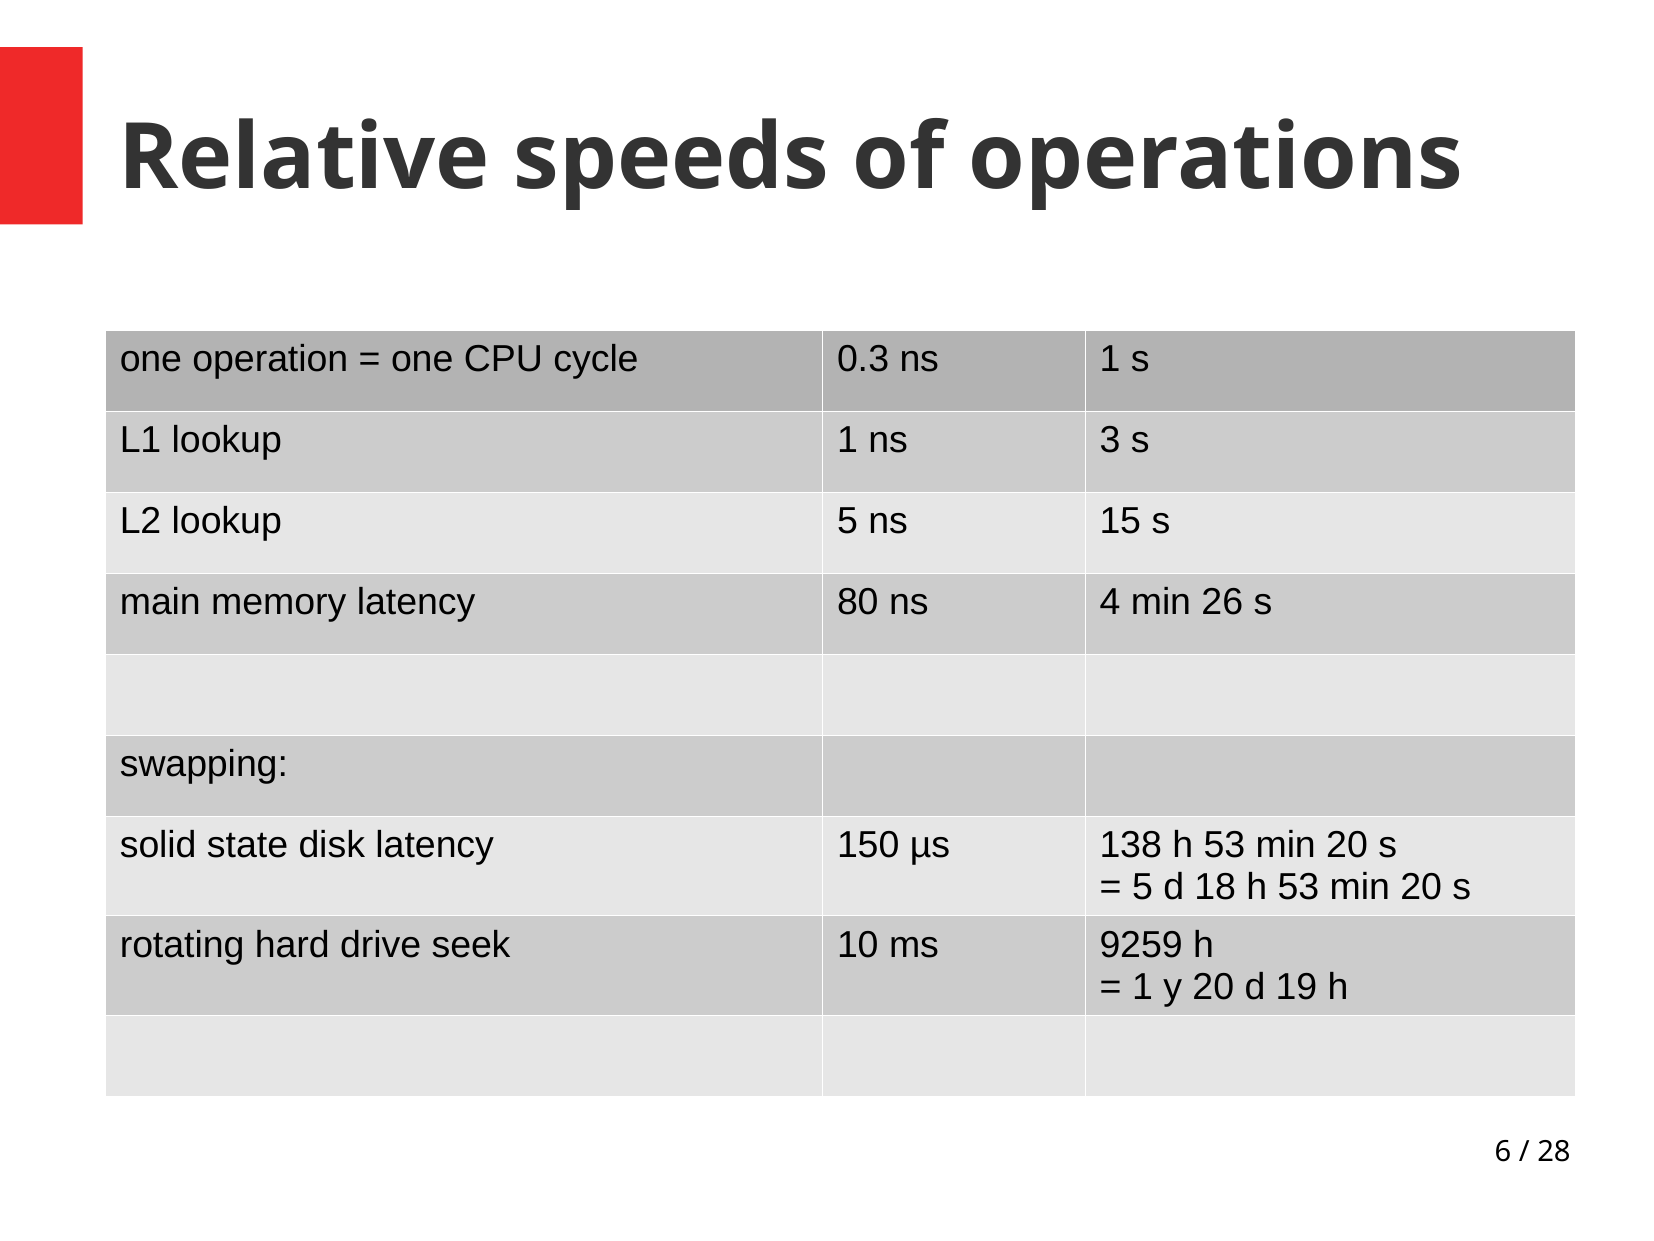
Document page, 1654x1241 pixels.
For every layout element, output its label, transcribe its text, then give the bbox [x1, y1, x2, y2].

table_header 1 s [1086, 331, 1575, 411]
table_cell L1 lookup [106, 412, 822, 492]
table_cell swapping: [106, 736, 822, 816]
table_cell 4 min 26 s [1086, 574, 1575, 654]
table_cell 10 ms [823, 916, 1085, 1015]
table_header 0.3 ns [823, 331, 1085, 411]
title Relative speeds of operations [118, 46, 1571, 260]
table_cell L2 lookup [106, 493, 822, 573]
table_cell [106, 1016, 822, 1096]
table_cell [823, 1016, 1085, 1096]
table_cell [823, 655, 1085, 735]
table_cell [823, 736, 1085, 816]
table_cell 1 ns [823, 412, 1085, 492]
table_cell 138 h 53 min 20 s = 5 d 18 h 53 min 20 s [1086, 817, 1575, 915]
table_header one operation = one CPU cycle [106, 331, 822, 411]
table_cell [1086, 655, 1575, 735]
table_cell [1086, 736, 1575, 816]
table_cell 9259 h = 1 y 20 d 19 h [1086, 916, 1575, 1015]
table_cell rotating hard drive seek [106, 916, 822, 1015]
table_cell 3 s [1086, 412, 1575, 492]
table_cell main memory latency [106, 574, 822, 654]
table_cell solid state disk latency [106, 817, 822, 915]
table_cell 80 ns [823, 574, 1085, 654]
table_cell [1086, 1016, 1575, 1096]
table_cell 150 µs [823, 817, 1085, 915]
table_cell 15 s [1086, 493, 1575, 573]
table_cell [106, 655, 822, 735]
table_cell 5 ns [823, 493, 1085, 573]
